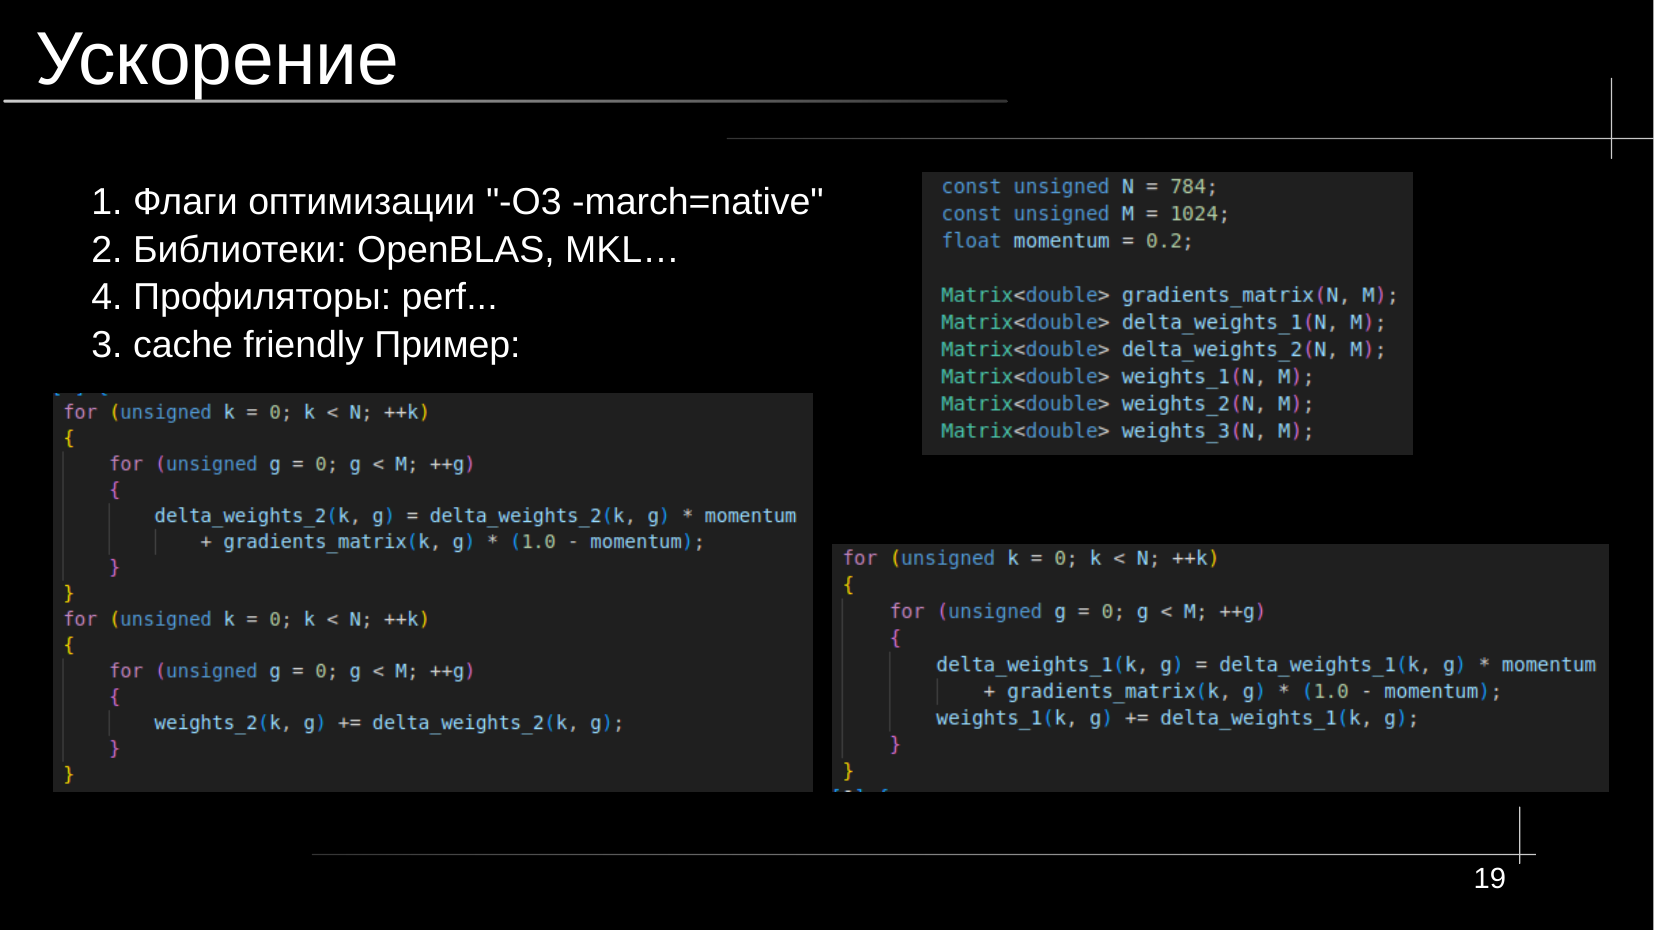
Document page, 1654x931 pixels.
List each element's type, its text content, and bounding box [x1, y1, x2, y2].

title Ускорение [35, 5, 1601, 113]
picture [53, 393, 813, 792]
text_box 1. Флаги оптимизации "-O3 -march=native" 2. Библиотеки: OpenBLAS, MKL… 4. Профиляторы: perf... 3. cache friendly Пример: [76, 172, 839, 374]
picture [832, 544, 1609, 792]
picture [922, 172, 1413, 455]
